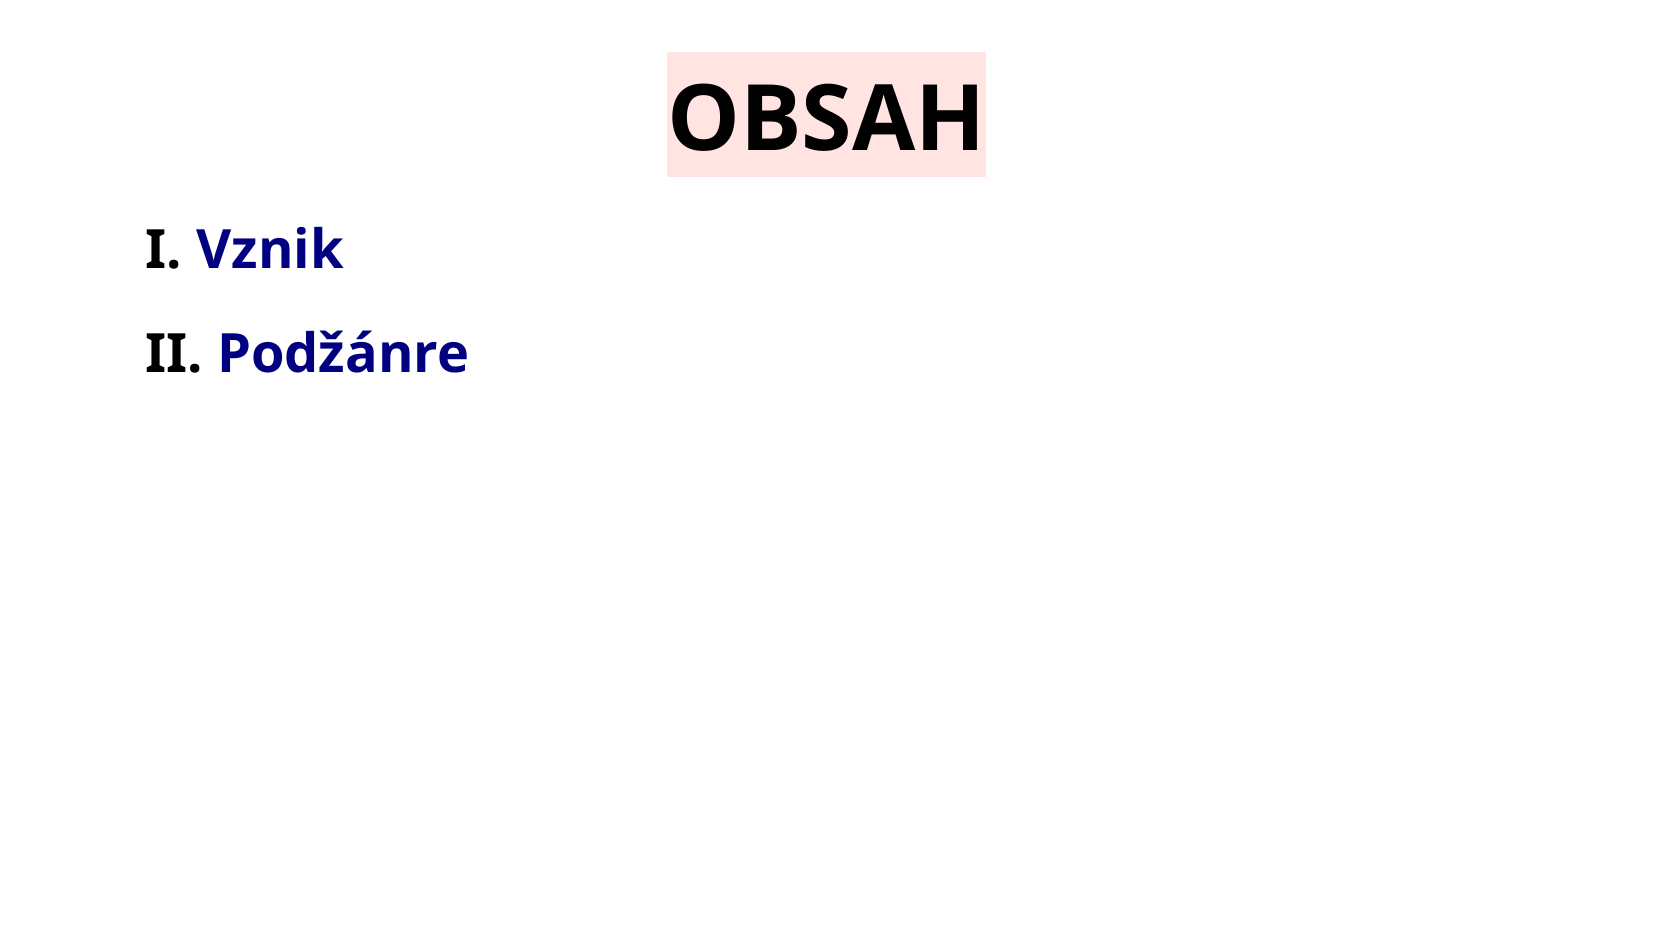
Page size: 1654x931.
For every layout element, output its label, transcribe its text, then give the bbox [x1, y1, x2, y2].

title OBSAH [82, 37, 1571, 193]
list I. Vznik II. Podžánre [75, 210, 1564, 751]
